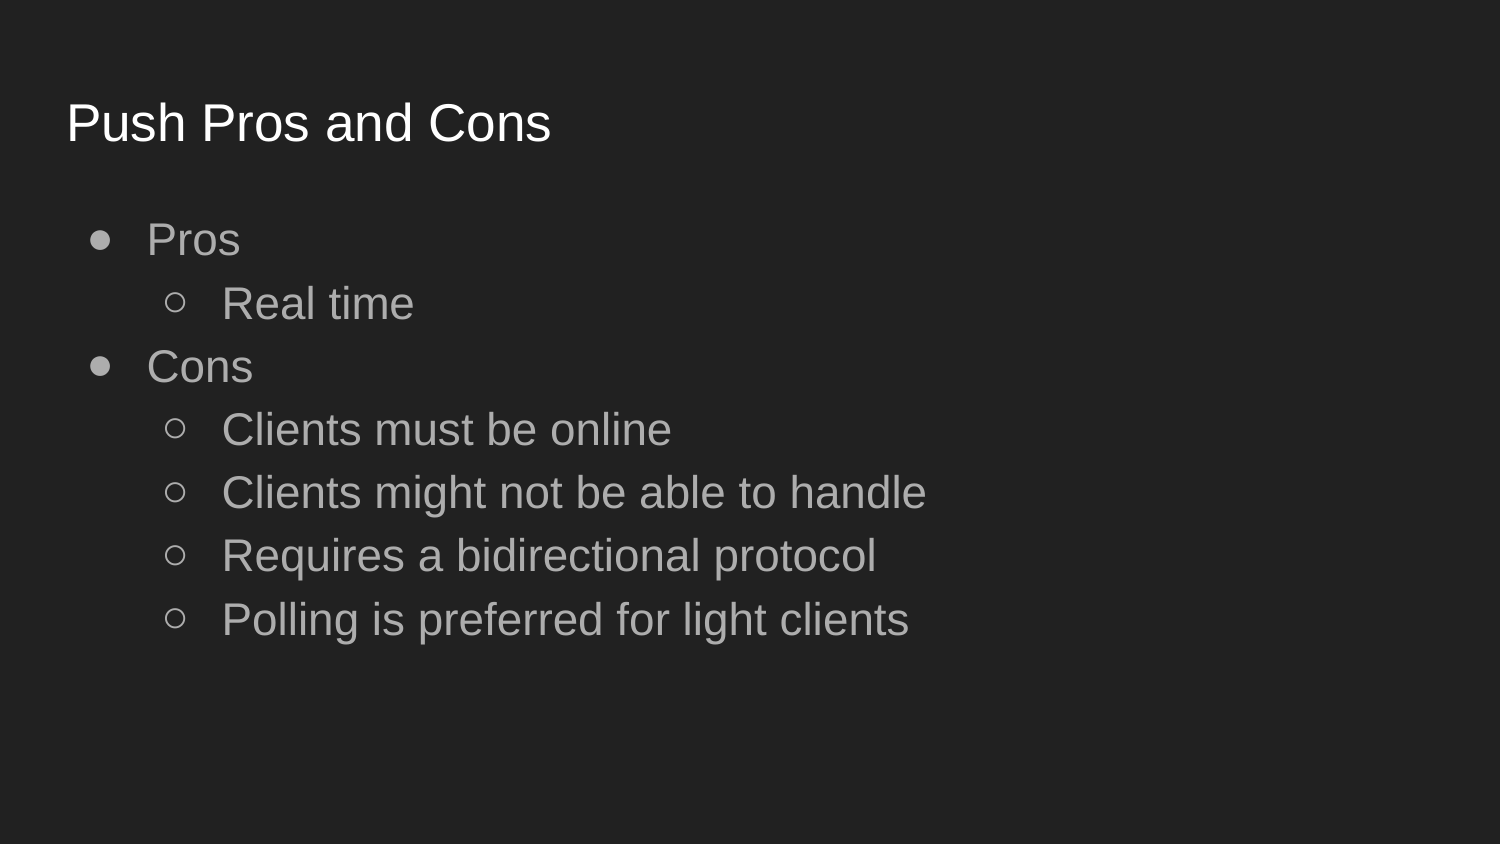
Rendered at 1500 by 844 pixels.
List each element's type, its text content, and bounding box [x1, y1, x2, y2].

list Pros Real time Cons Clients must be online Clients might not be able to handle Requires a bidirectional protocol Polling is preferred for light clients [56, 186, 1248, 732]
title Push Pros and Cons [51, 72, 1449, 167]
